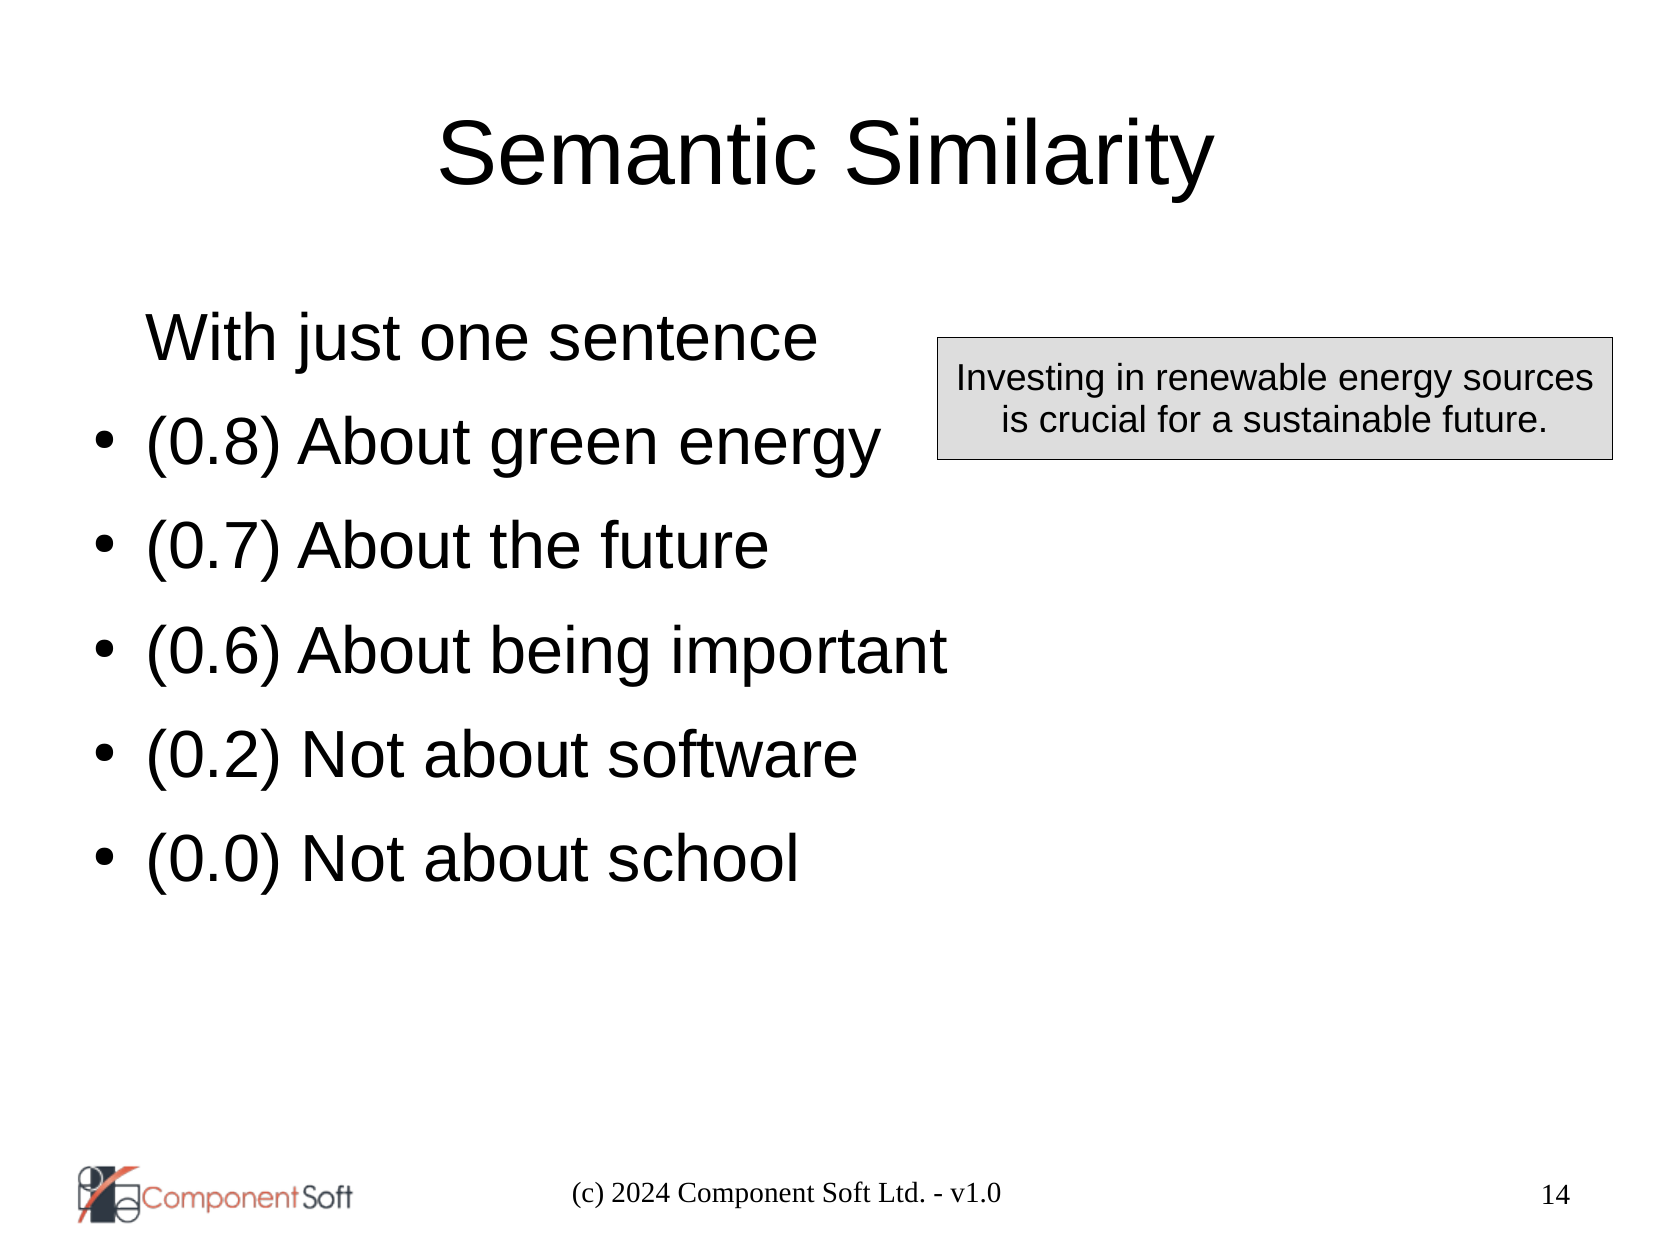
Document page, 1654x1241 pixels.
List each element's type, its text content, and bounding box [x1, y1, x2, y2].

title Semantic Similarity [82, 49, 1571, 257]
text_box Investing in renewable energy sources is crucial for a sustainable future. [937, 337, 1613, 460]
list With just one sentence (0.8) About green energy (0.7) About the future (0.6) About being important (0.2) Not about software (0.0) Not about school [75, 300, 1563, 1020]
picture [75, 1162, 357, 1227]
